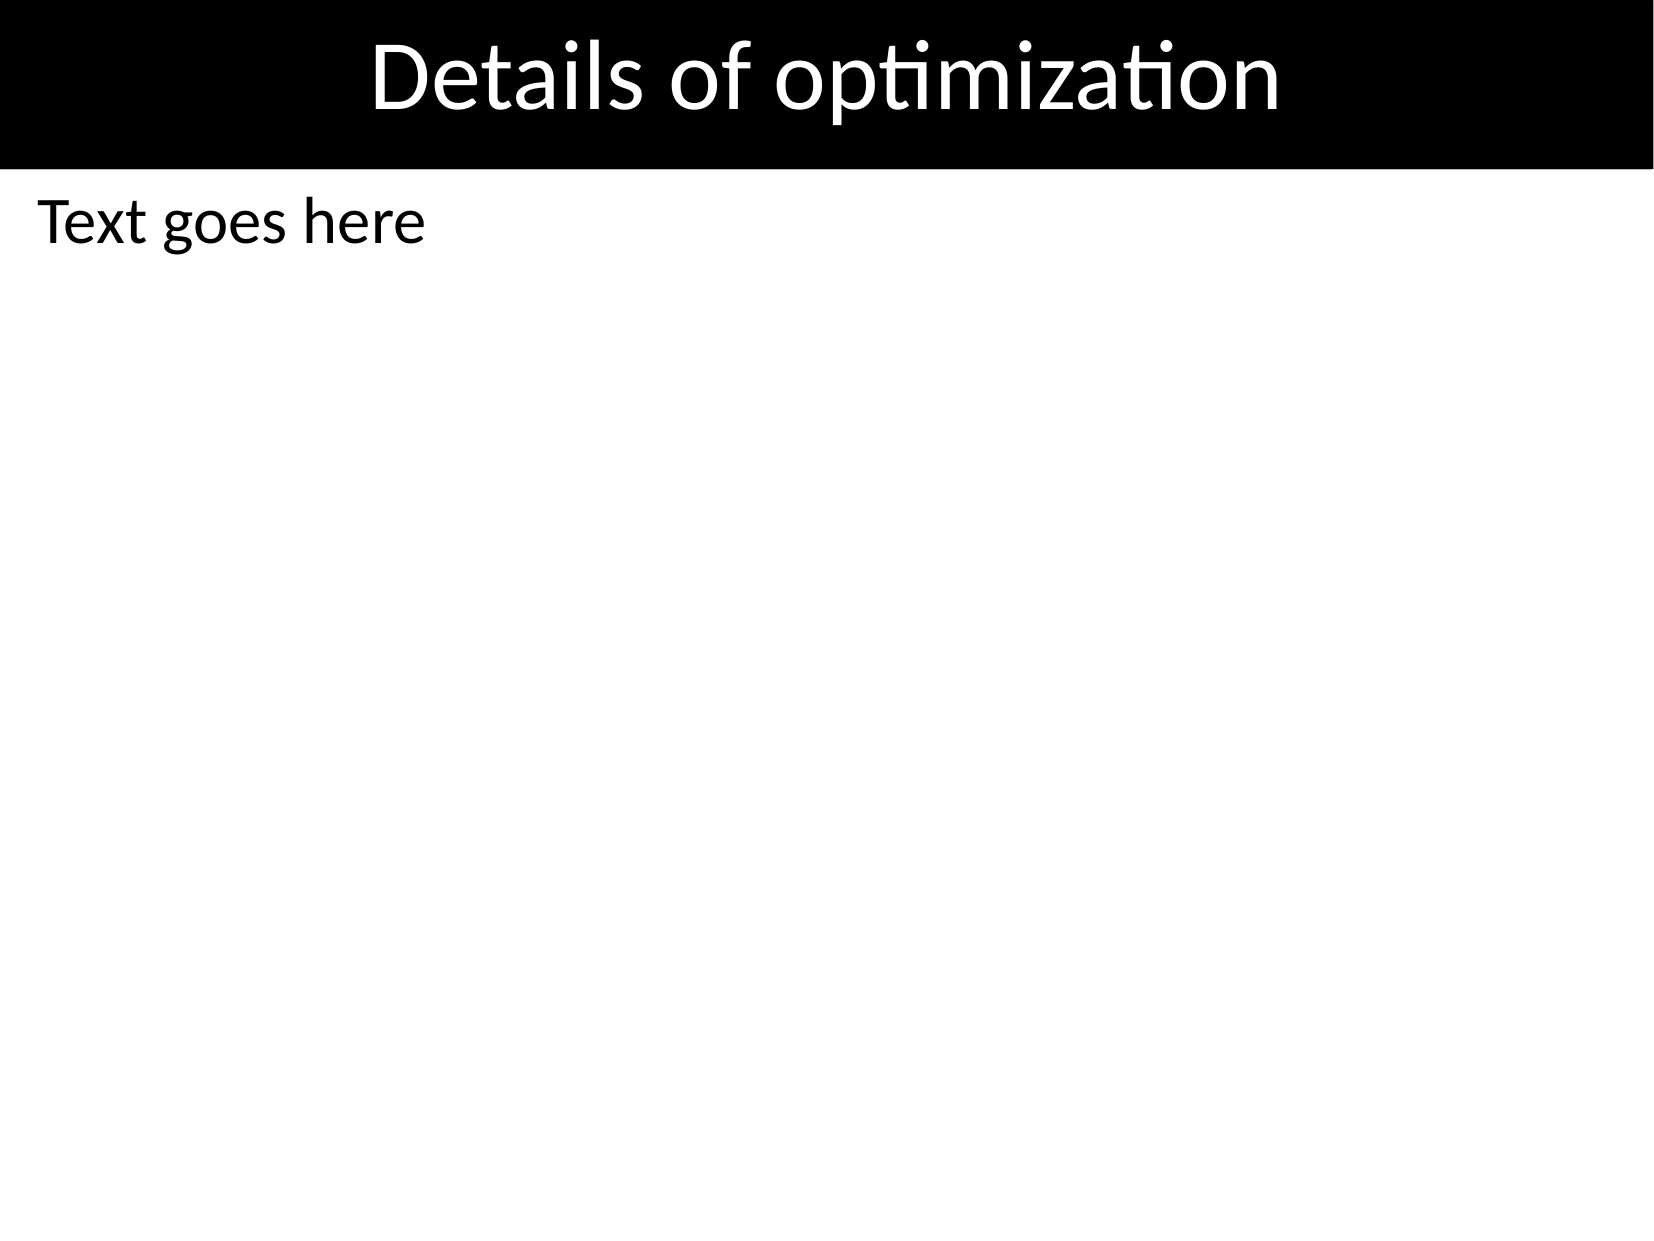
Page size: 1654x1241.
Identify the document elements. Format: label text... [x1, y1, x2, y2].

list Text goes here [37, 193, 1613, 1201]
title Details of optimization [0, 0, 1654, 169]
